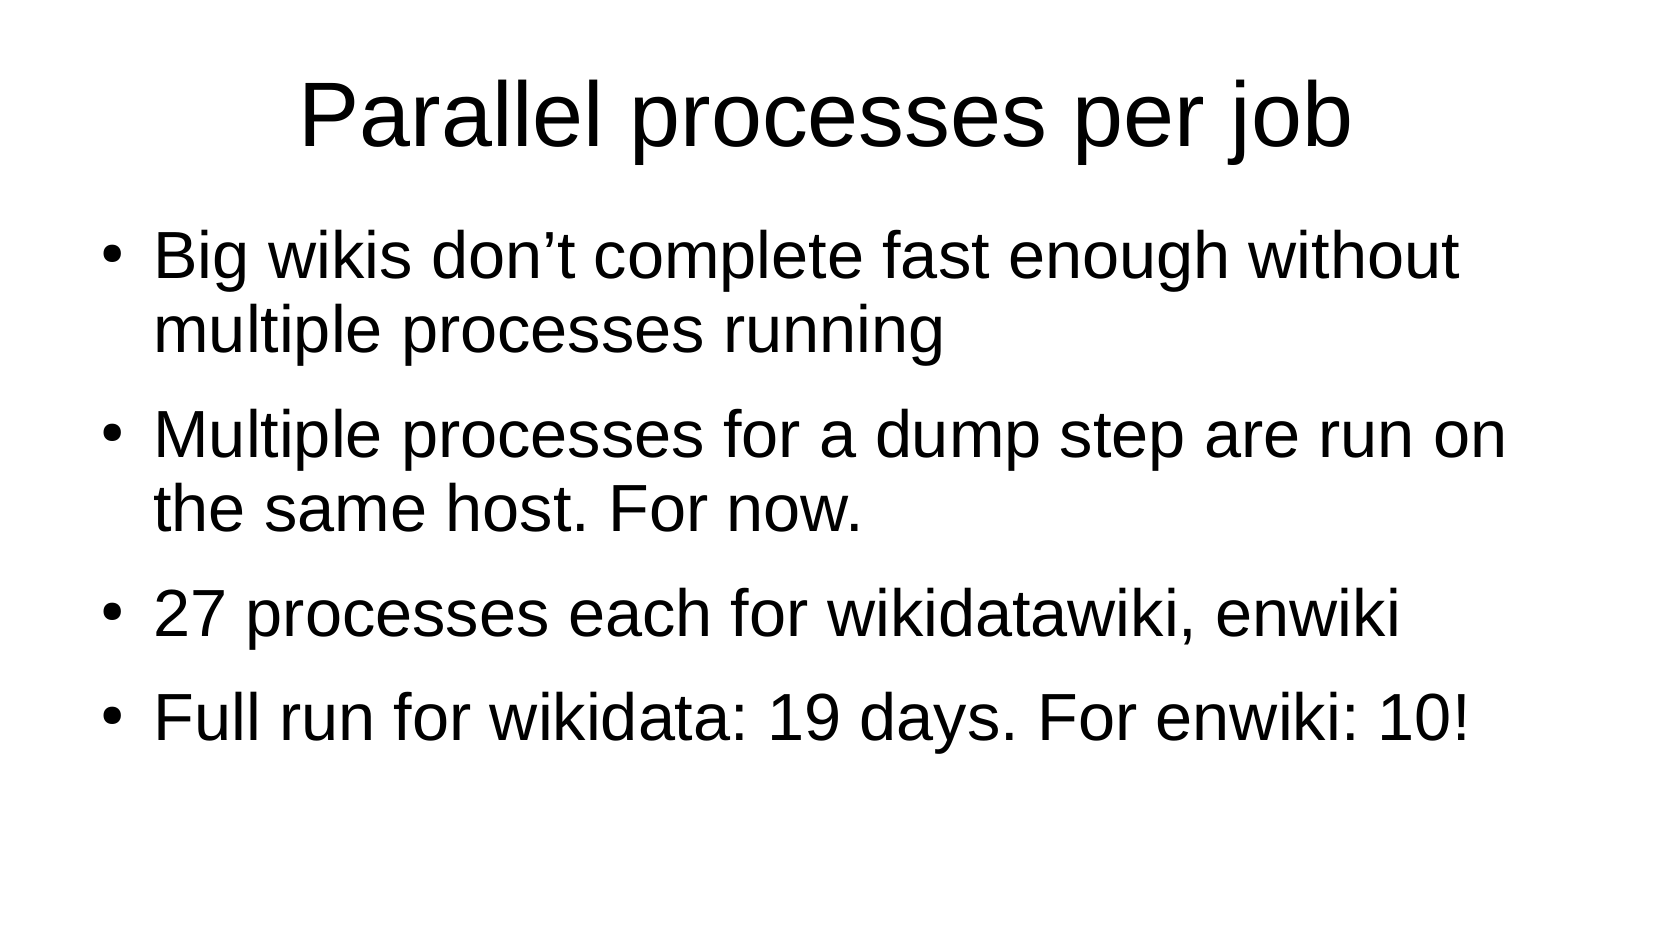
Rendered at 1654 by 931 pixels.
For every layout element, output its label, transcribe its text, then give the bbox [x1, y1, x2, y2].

list Big wikis don’t complete fast enough without multiple processes running Multiple processes for a dump step are run on the same host. For now. 27 processes each for wikidatawiki, enwiki Full run for wikidata: 19 days. For enwiki: 10! [82, 217, 1571, 758]
title Parallel processes per job [82, 37, 1571, 193]
